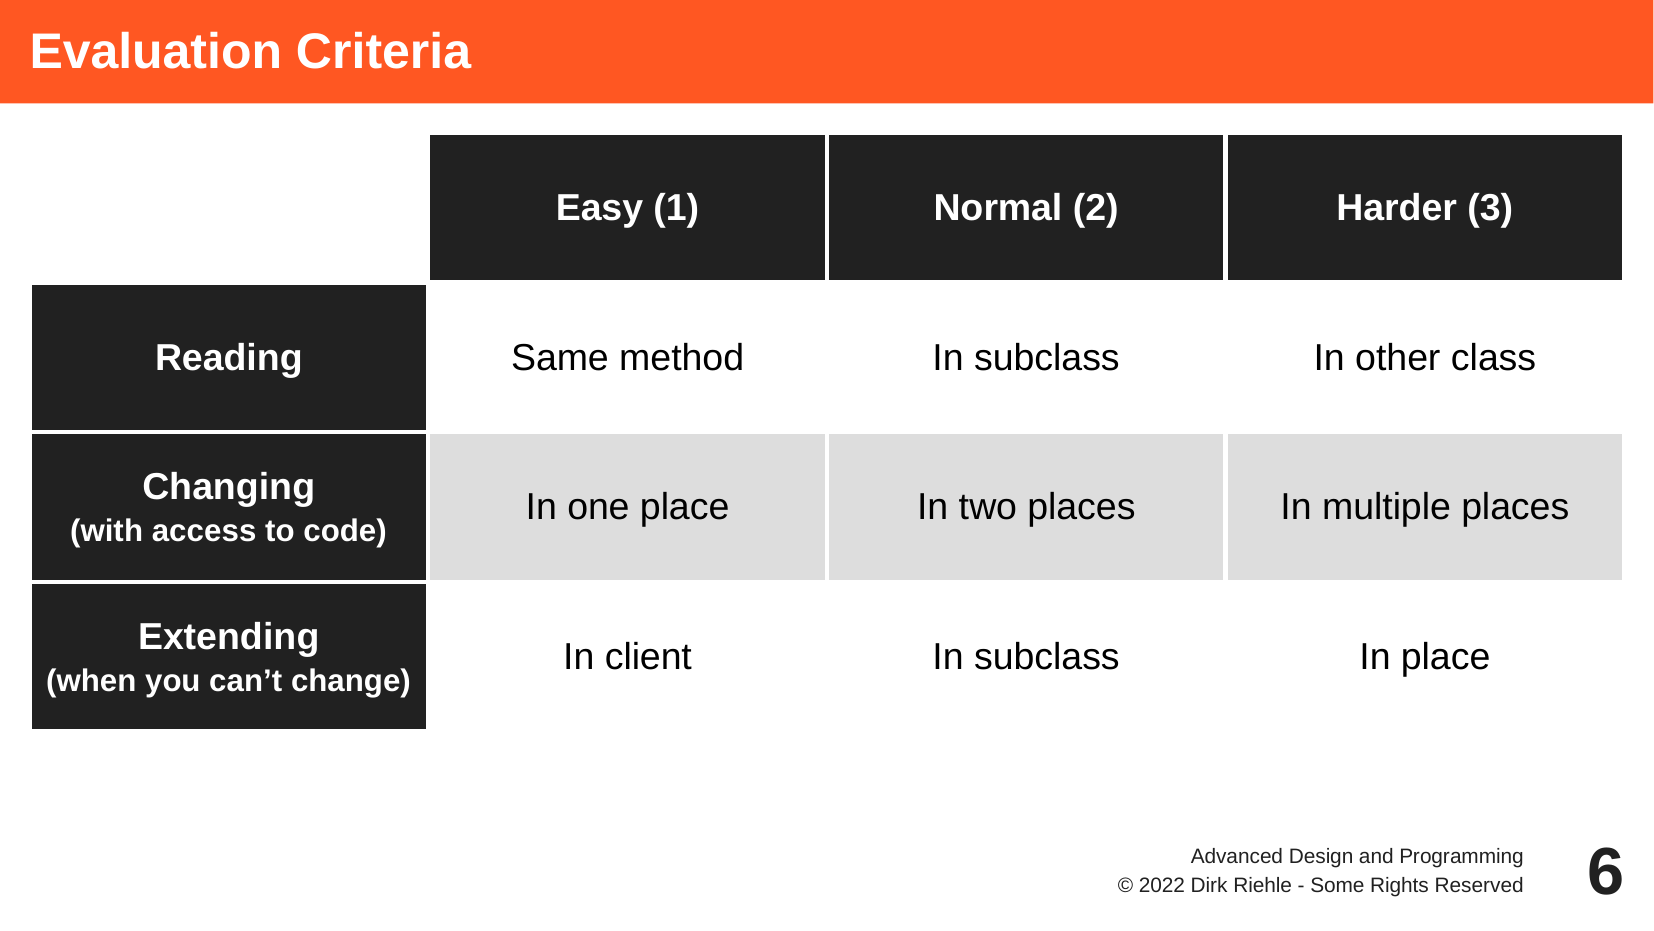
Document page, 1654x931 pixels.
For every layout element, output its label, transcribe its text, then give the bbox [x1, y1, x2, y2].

table_cell Changing (with access to code) [32, 434, 426, 580]
table_cell In place [1228, 584, 1622, 729]
table_cell In subclass [829, 584, 1223, 729]
table_cell In other class [1228, 285, 1622, 430]
table_header Normal (2) [829, 135, 1223, 280]
table_cell In one place [430, 434, 825, 580]
title Evaluation Criteria [0, 0, 1654, 104]
table_cell In client [430, 584, 825, 729]
table_header Easy (1) [430, 135, 825, 280]
table_cell Same method [430, 285, 825, 430]
table_cell In multiple places [1228, 434, 1622, 580]
table_header Harder (3) [1228, 135, 1622, 280]
table_cell Extending (when you can’t change) [32, 584, 426, 729]
table_header [32, 135, 426, 280]
table_cell In two places [829, 434, 1223, 580]
table_cell Reading [32, 285, 426, 430]
table_cell In subclass [829, 285, 1223, 430]
